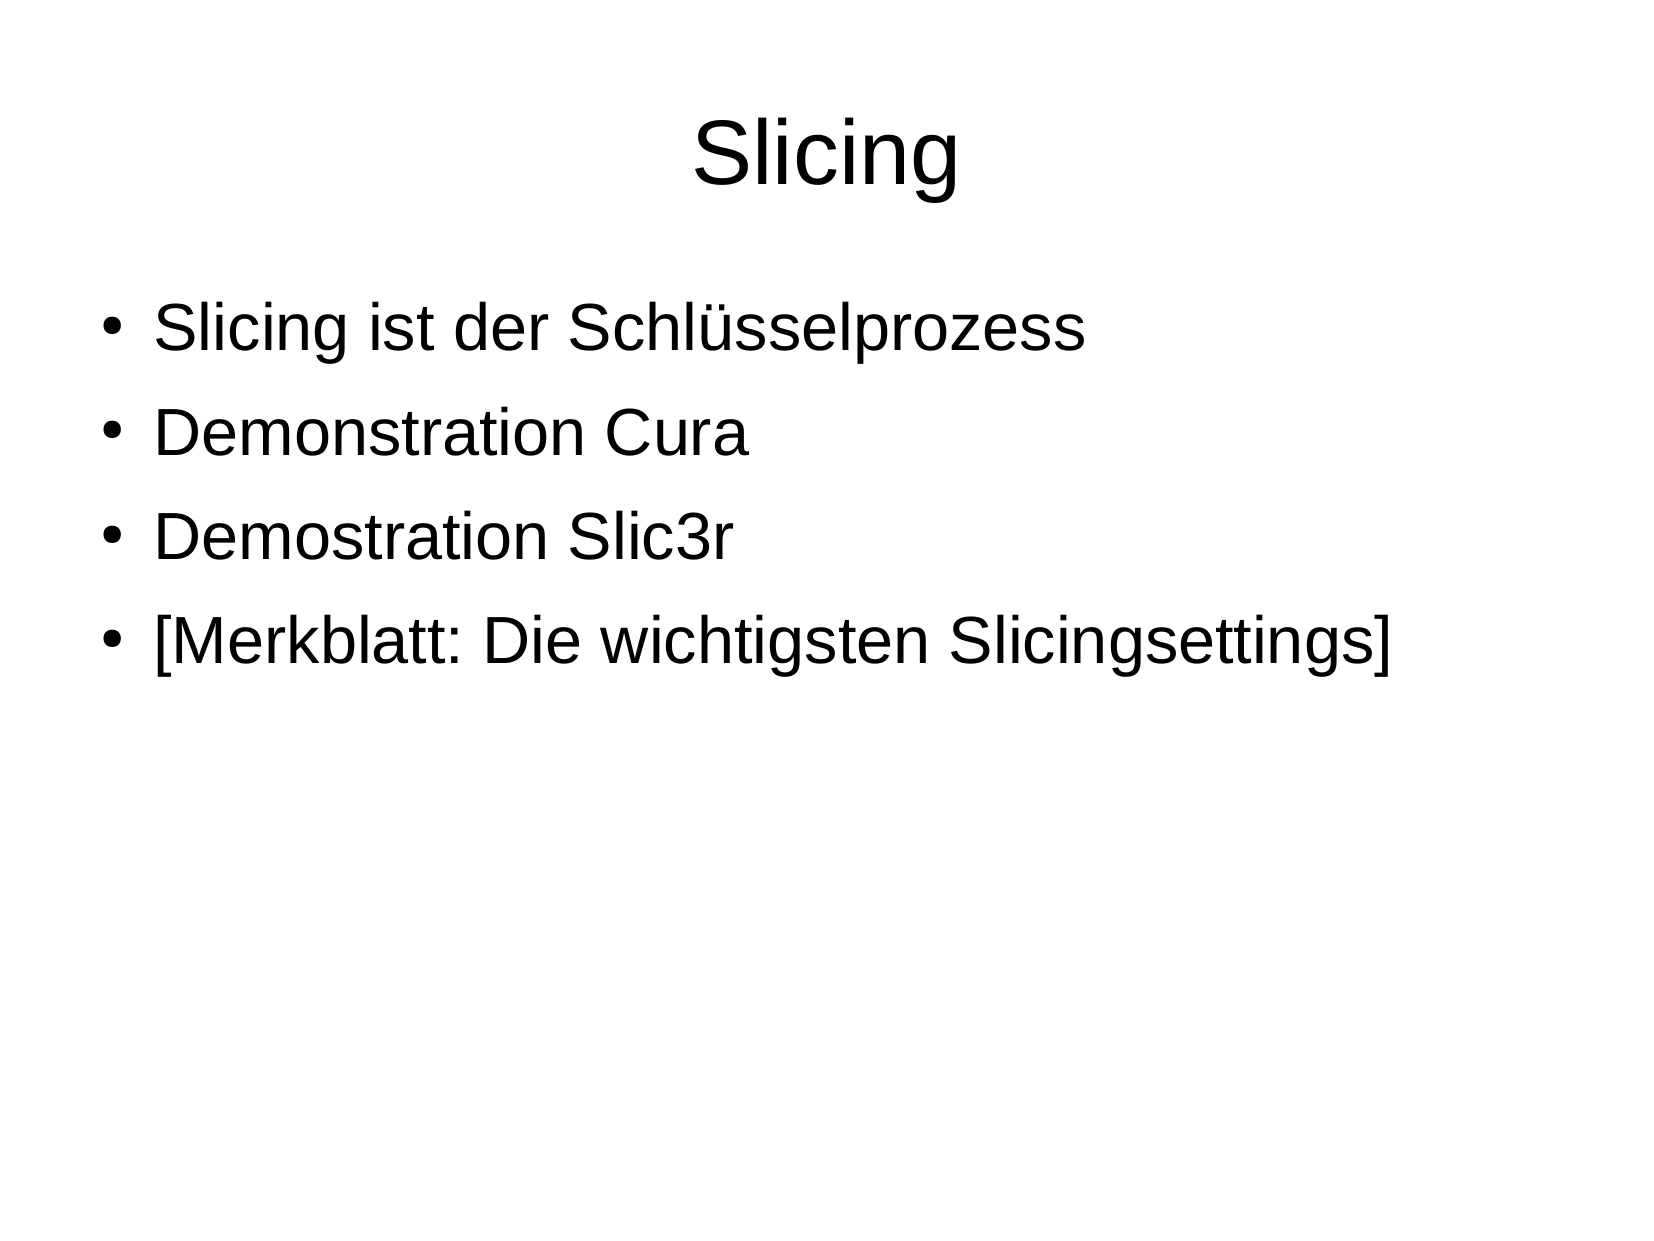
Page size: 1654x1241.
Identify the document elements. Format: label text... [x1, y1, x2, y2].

list Slicing ist der Schlüsselprozess Demonstration Cura Demostration Slic3r [Merkblatt: Die wichtigsten Slicingsettings] [82, 290, 1571, 1010]
title Slicing [82, 49, 1571, 257]
